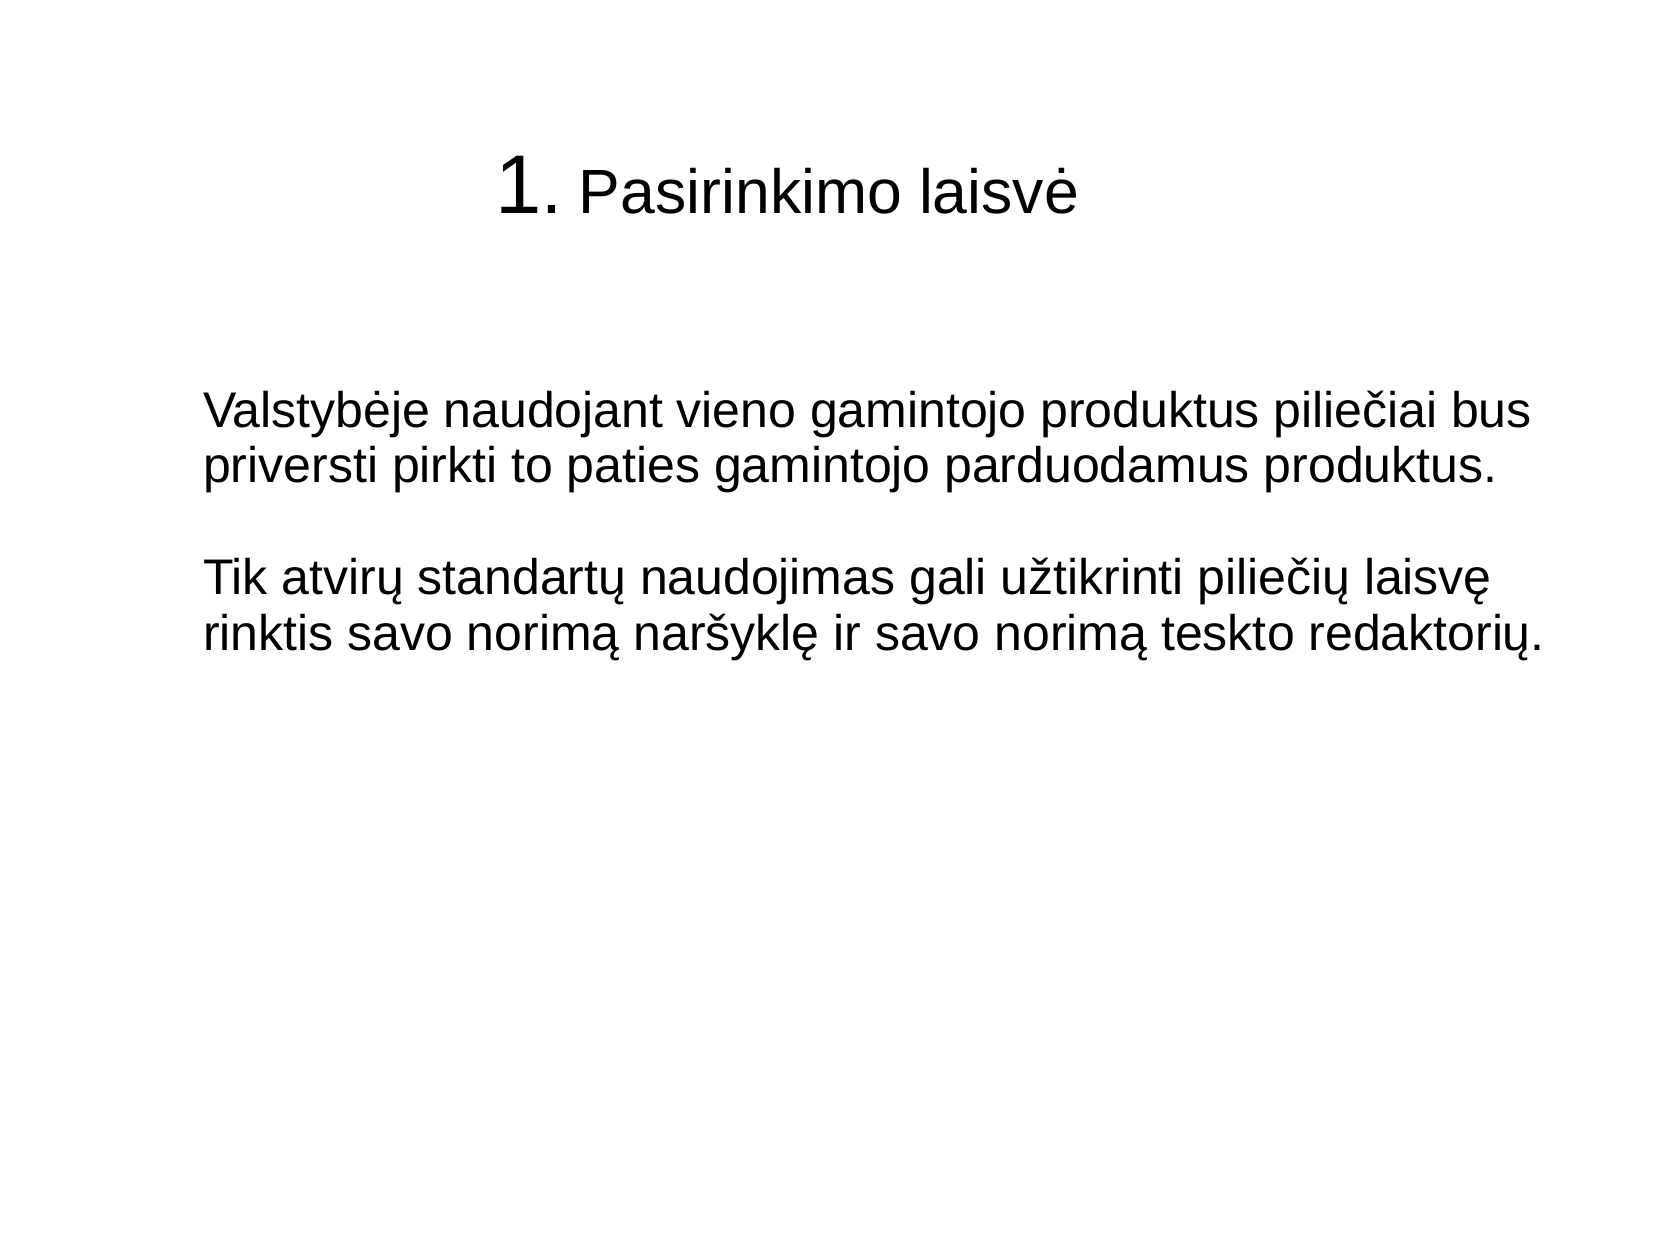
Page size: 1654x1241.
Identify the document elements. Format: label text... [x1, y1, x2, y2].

text_box 1. Pasirinkimo laisvė [480, 130, 1123, 296]
text_box Valstybėje naudojant vieno gamintojo produktus piliečiai bus priversti pirkti to paties gamintojo parduodamus produktus. Tik atvirų standartų naudojimas gali užtikrinti piliečių laisvę rinktis savo norimą naršyklę ir savo norimą teskto redaktorių. [188, 374, 1578, 708]
